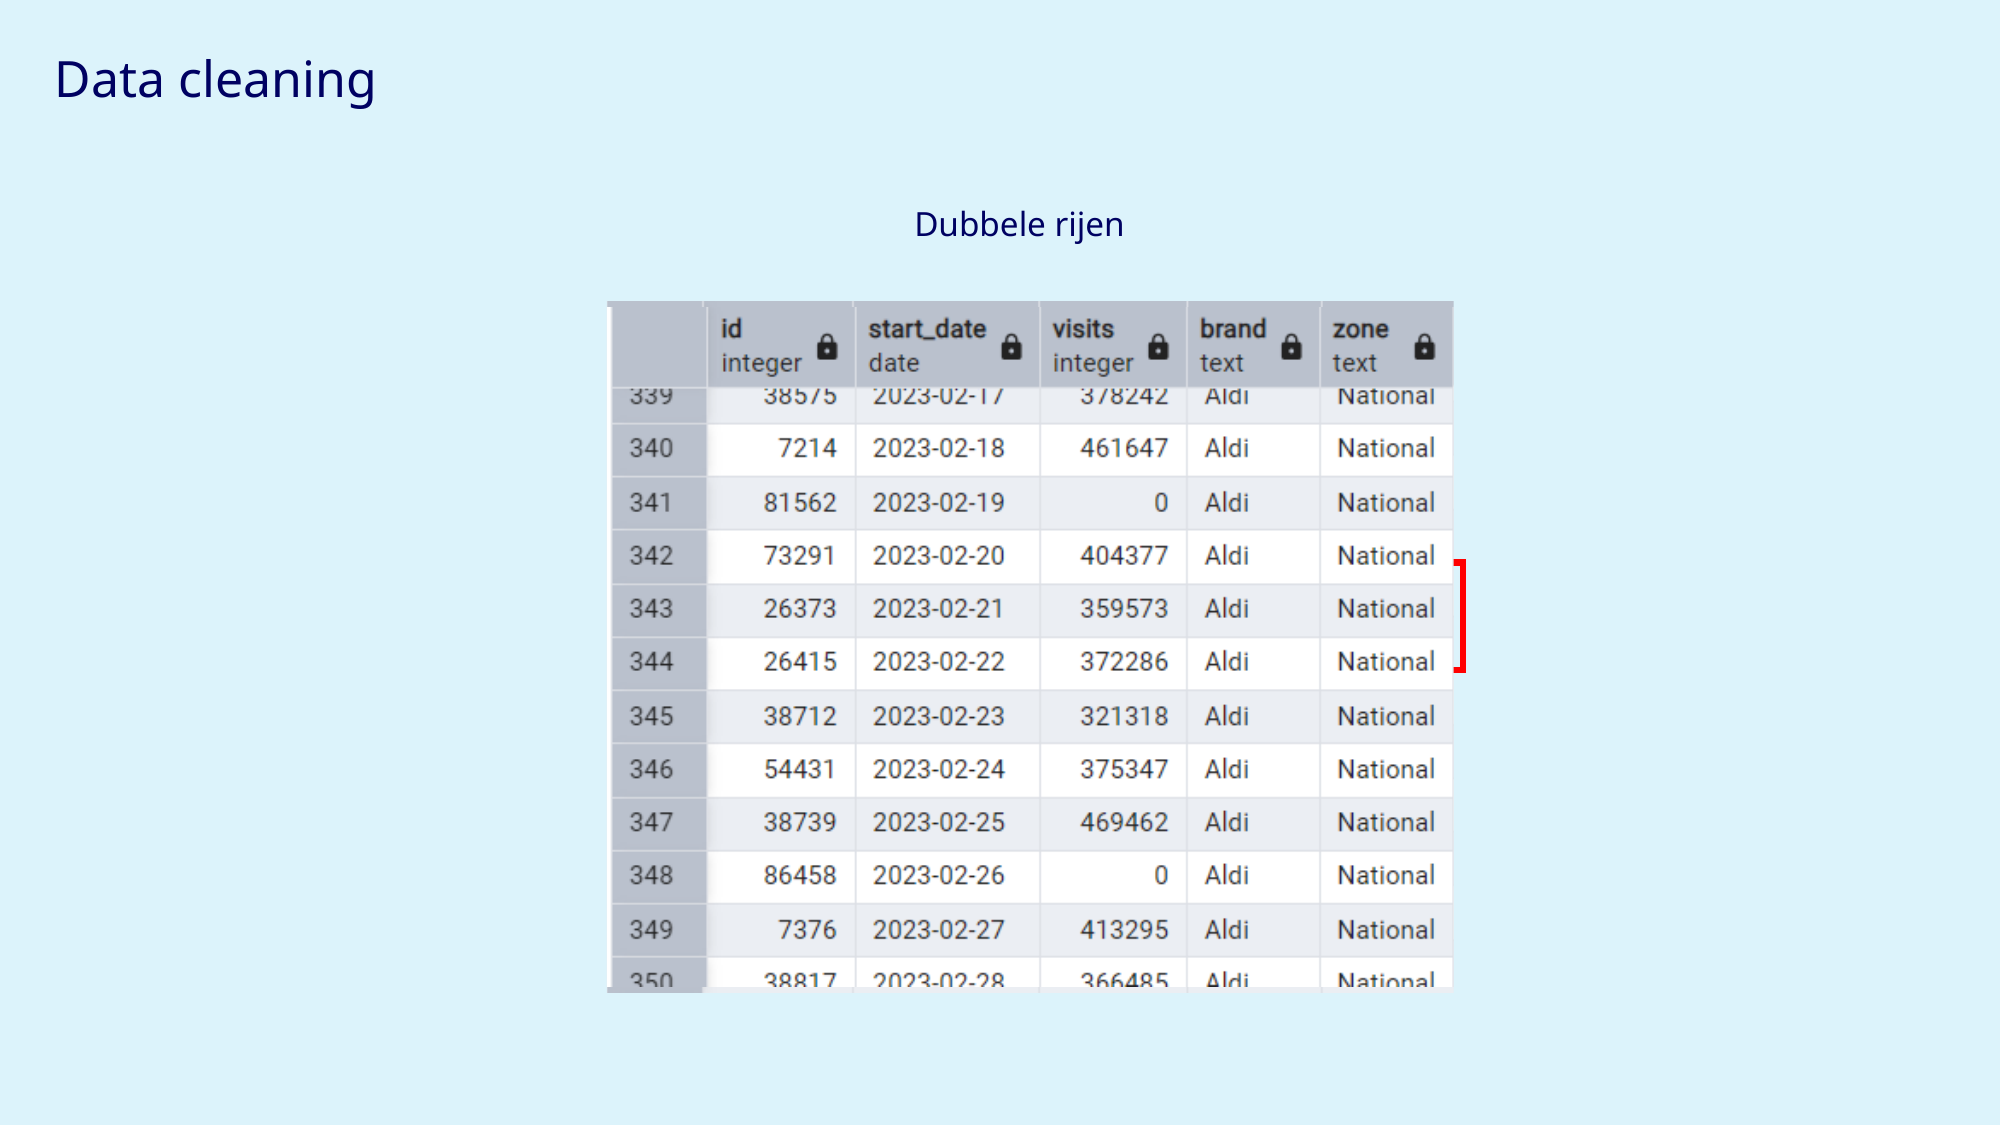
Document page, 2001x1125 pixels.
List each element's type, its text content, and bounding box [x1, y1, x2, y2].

text_box Dubbele rijen [899, 195, 1199, 252]
picture [606, 301, 1454, 993]
text_box Data cleaning [39, 39, 463, 116]
